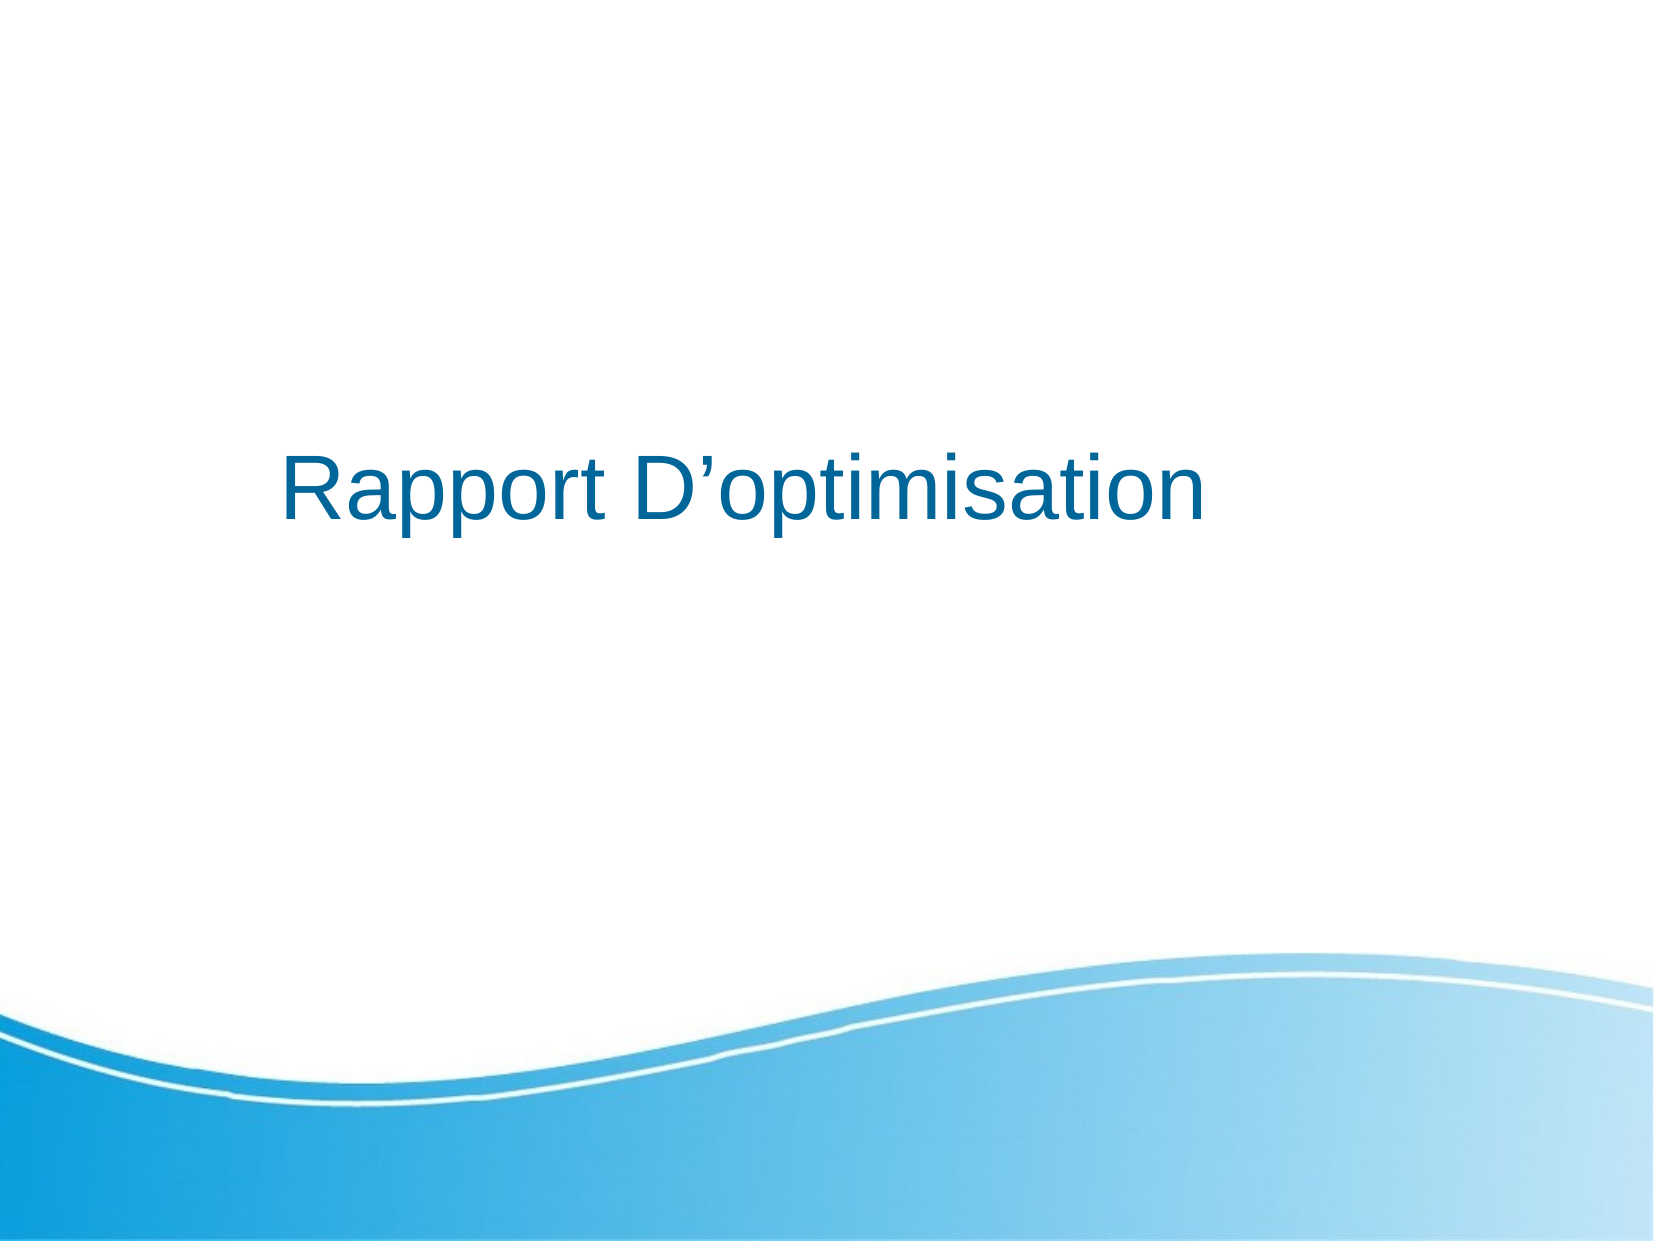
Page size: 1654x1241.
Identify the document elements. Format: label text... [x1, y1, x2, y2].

picture [0, 952, 1654, 1241]
title Rapport D’optimisation [0, 384, 1489, 592]
